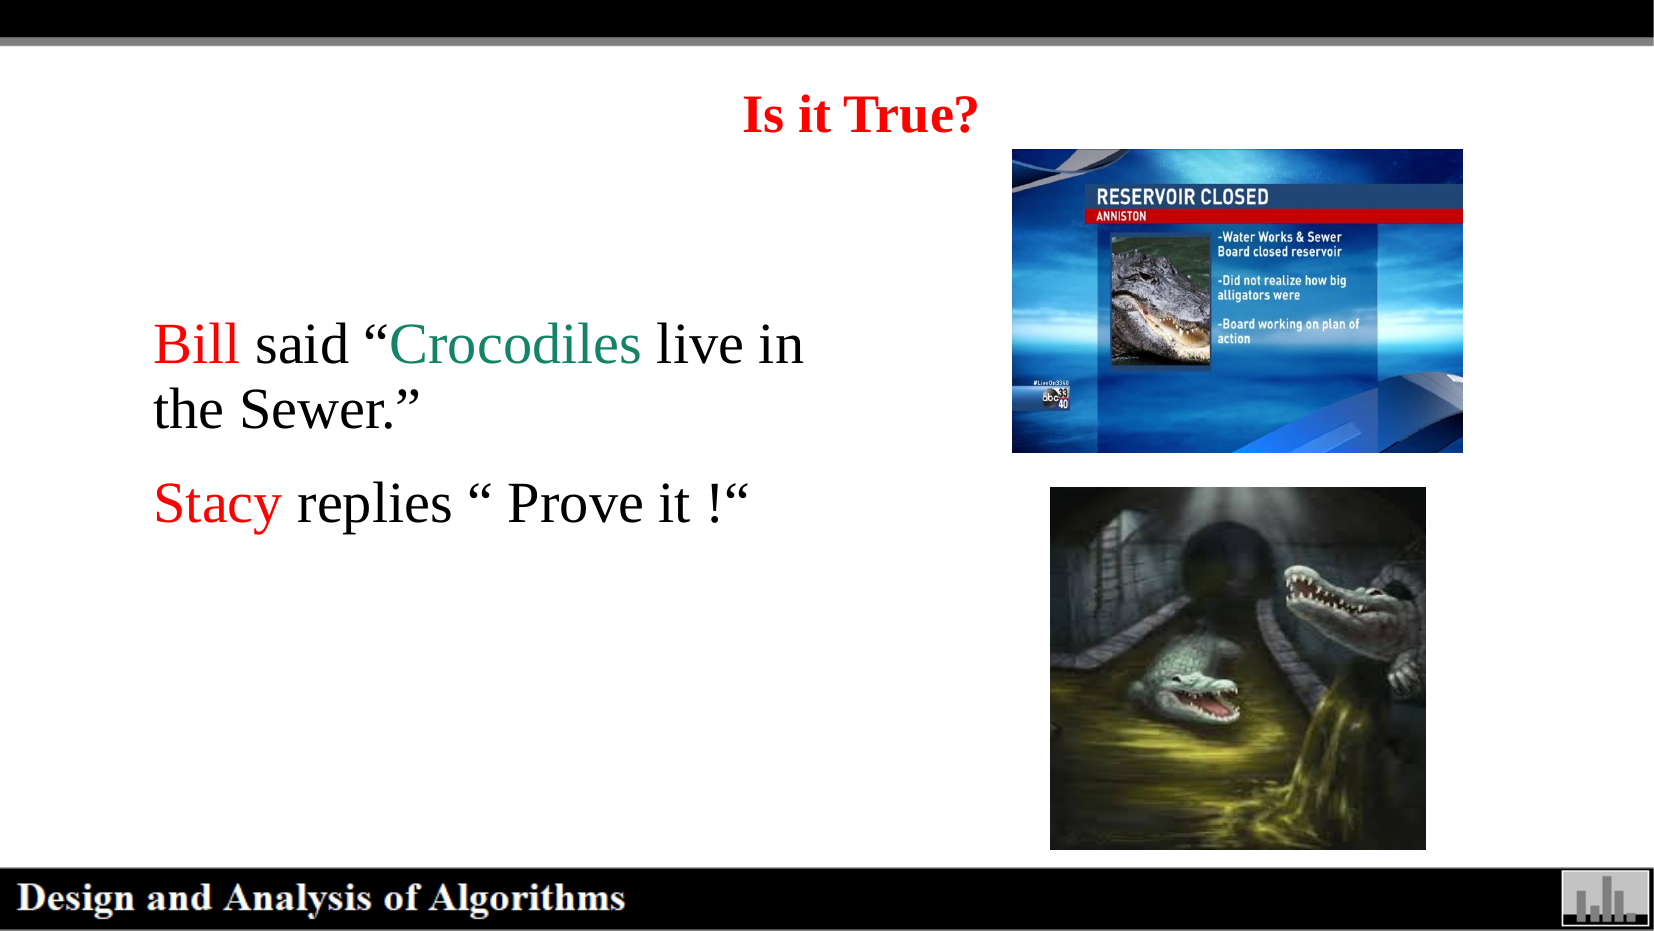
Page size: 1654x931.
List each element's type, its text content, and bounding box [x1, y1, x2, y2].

title Is it True? [82, 37, 1571, 193]
list [845, 217, 1572, 758]
list Bill said “Crocodiles live in the Sewer.” Stacy replies “ Prove it !“ [82, 217, 809, 758]
picture [0, 0, 1654, 931]
